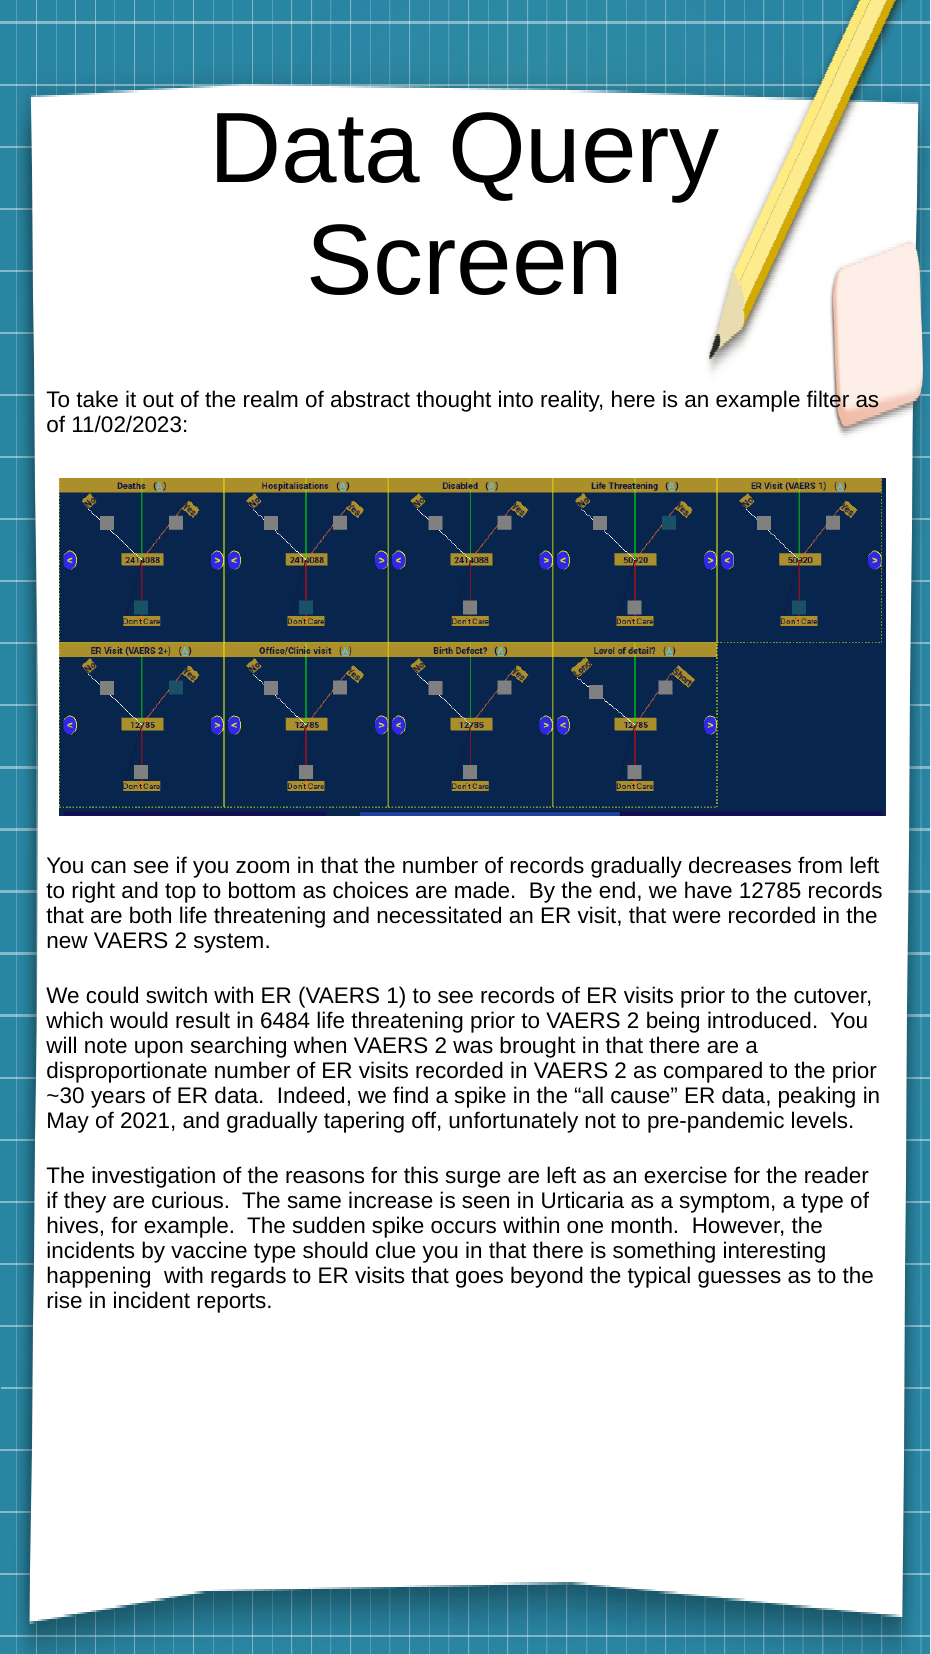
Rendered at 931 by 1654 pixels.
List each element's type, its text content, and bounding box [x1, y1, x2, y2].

title Data Query Screen [46, 65, 884, 342]
list To take it out of the realm of abstract thought into reality, here is an example filter as of 11/02/2023: You can see if you zoom in that the number of records gradually decreases from left to right and top to bottom as choices are made. By the end, we have 12785 records that are both life threatening and necessitated an ER visit, that were recorded in the new VAERS 2 system. We could switch with ER (VAERS 1) to see records of ER visits prior to the cutover, which would result in 6484 life threatening prior to VAERS 2 being introduced. You will note upon searching when VAERS 2 was brought in that there are a disproportionate number of ER visits recorded in VAERS 2 as compared to the prior ~30 years of ER data. Indeed, we find a spike in the “all cause” ER data, peaking in May of 2021, and gradually tapering off, unfortunately not to pre-pandemic levels. The investigation of the reasons for this surge are left as an exercise for the reader if they are curious. The same increase is seen in Urticaria as a symptom, a type of hives, for example. The sudden spike occurs within one month. However, the incidents by vaccine type should clue you in that there is something interesting happening with regards to ER visits that goes beyond the typical guesses as to the rise in incident reports. [46, 386, 884, 1346]
picture [0, 0, 931, 1654]
